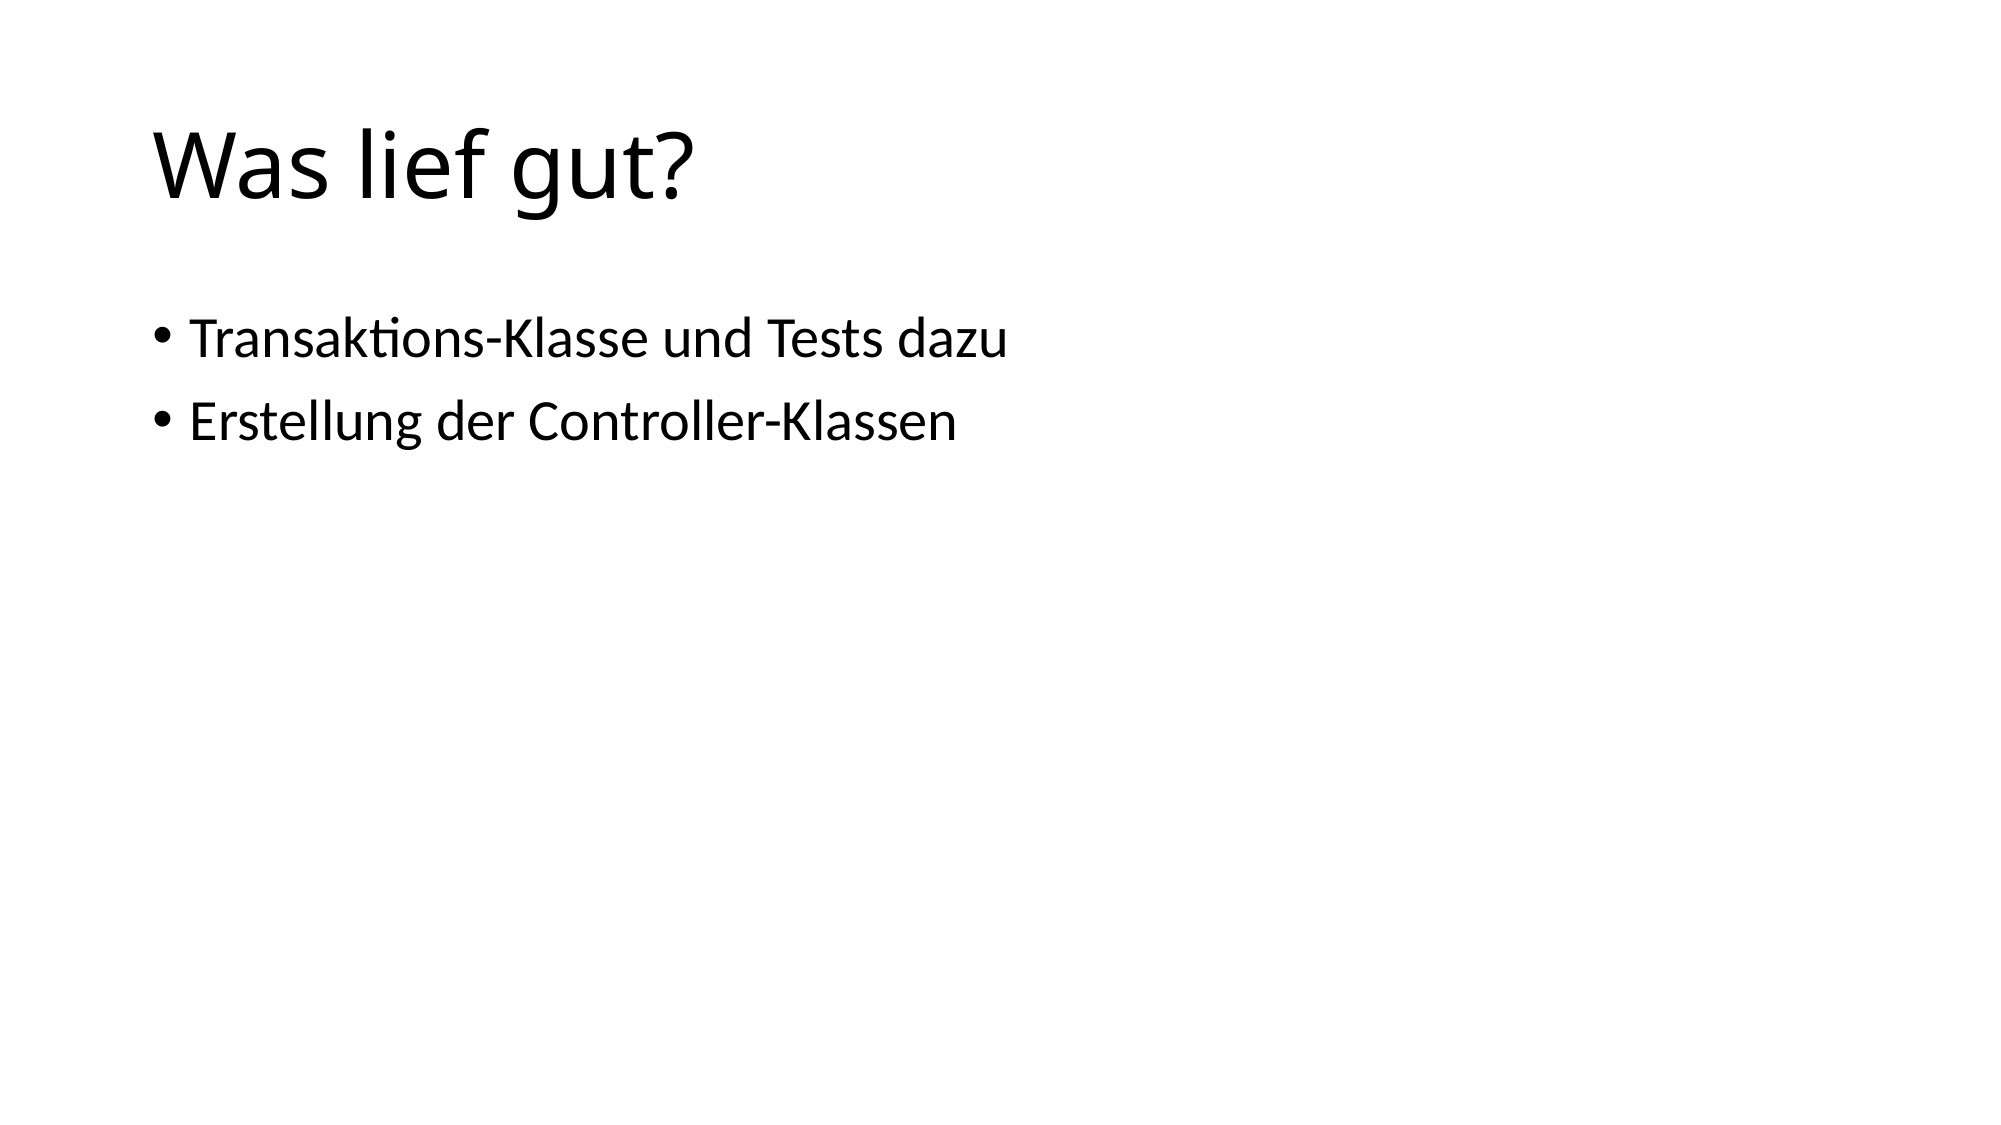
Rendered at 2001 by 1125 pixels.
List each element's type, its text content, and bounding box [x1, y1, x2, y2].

list Transaktions-Klasse und Tests dazu Erstellung der Controller-Klassen [137, 299, 1863, 1014]
title Was lief gut? [137, 59, 1863, 278]
